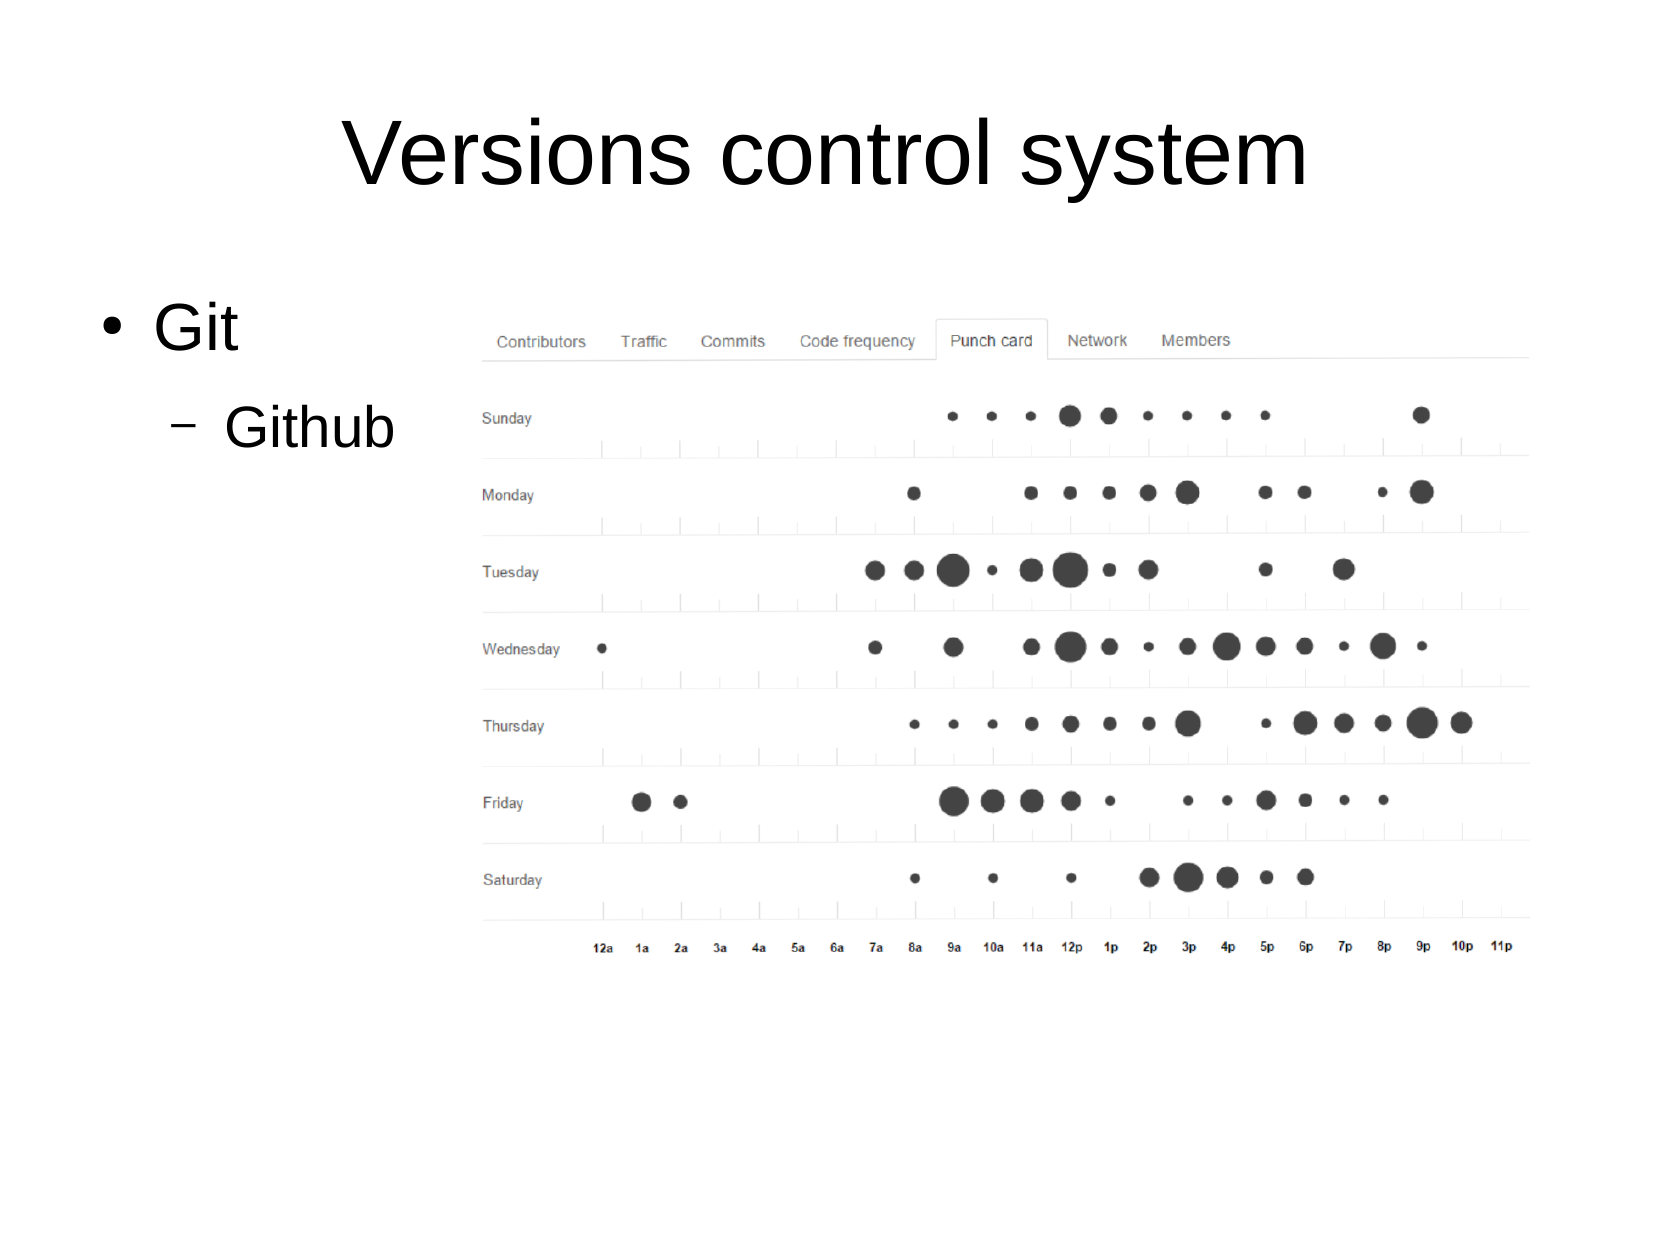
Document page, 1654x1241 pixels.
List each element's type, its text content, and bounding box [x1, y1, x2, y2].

picture [460, 307, 1530, 980]
title Versions control system [82, 49, 1571, 257]
list Git Github [82, 290, 1571, 508]
